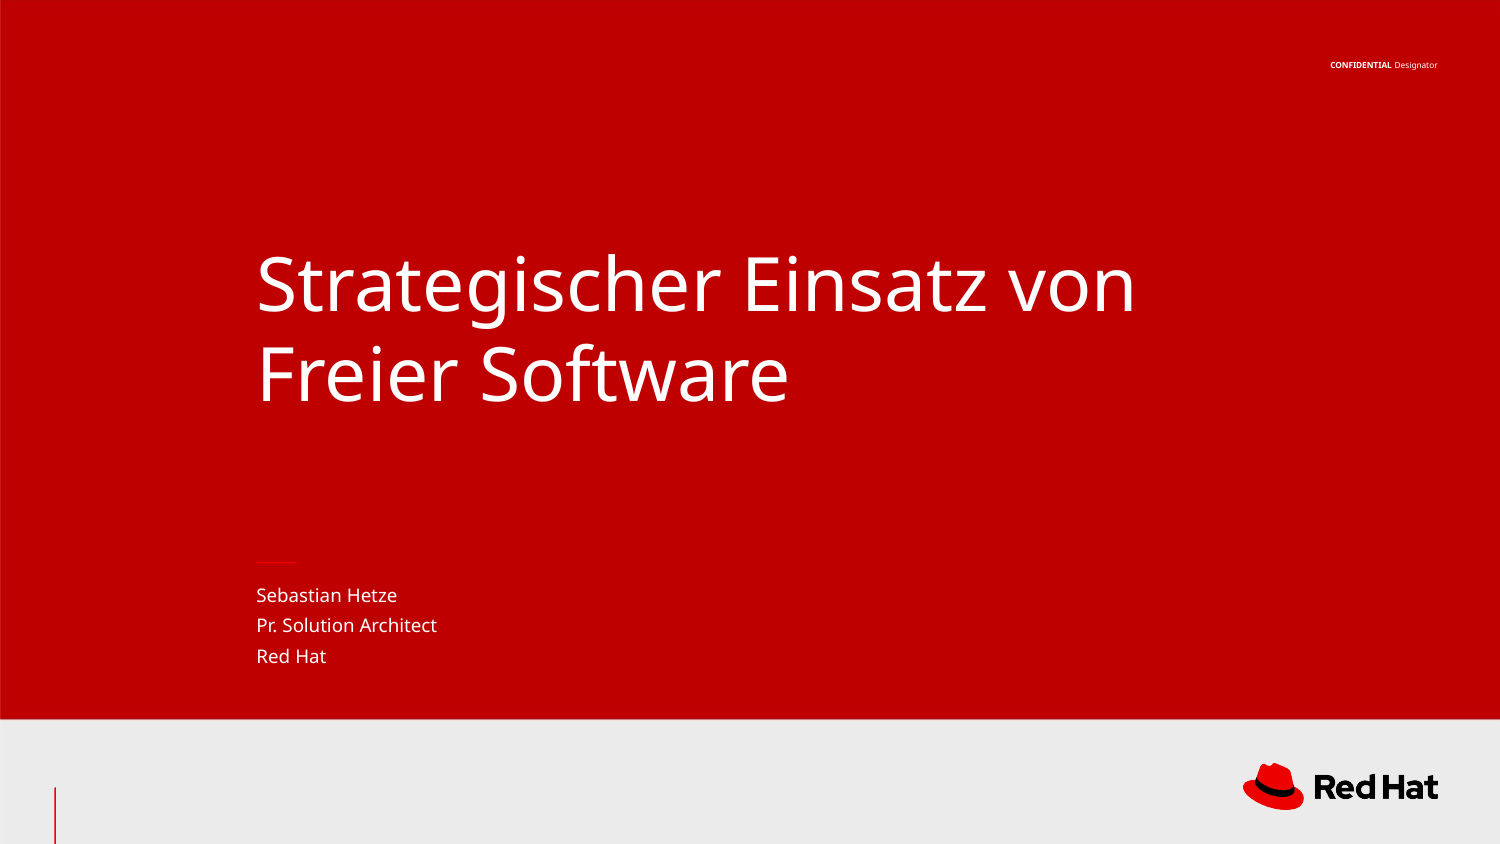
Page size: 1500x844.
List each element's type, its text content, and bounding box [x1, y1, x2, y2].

picture [0, 0, 1500, 844]
text_box Sebastian Hetze Pr. Solution Architect Red Hat [256, 575, 508, 651]
text_box Strategischer Einsatz von Freier Software [256, 230, 1173, 417]
